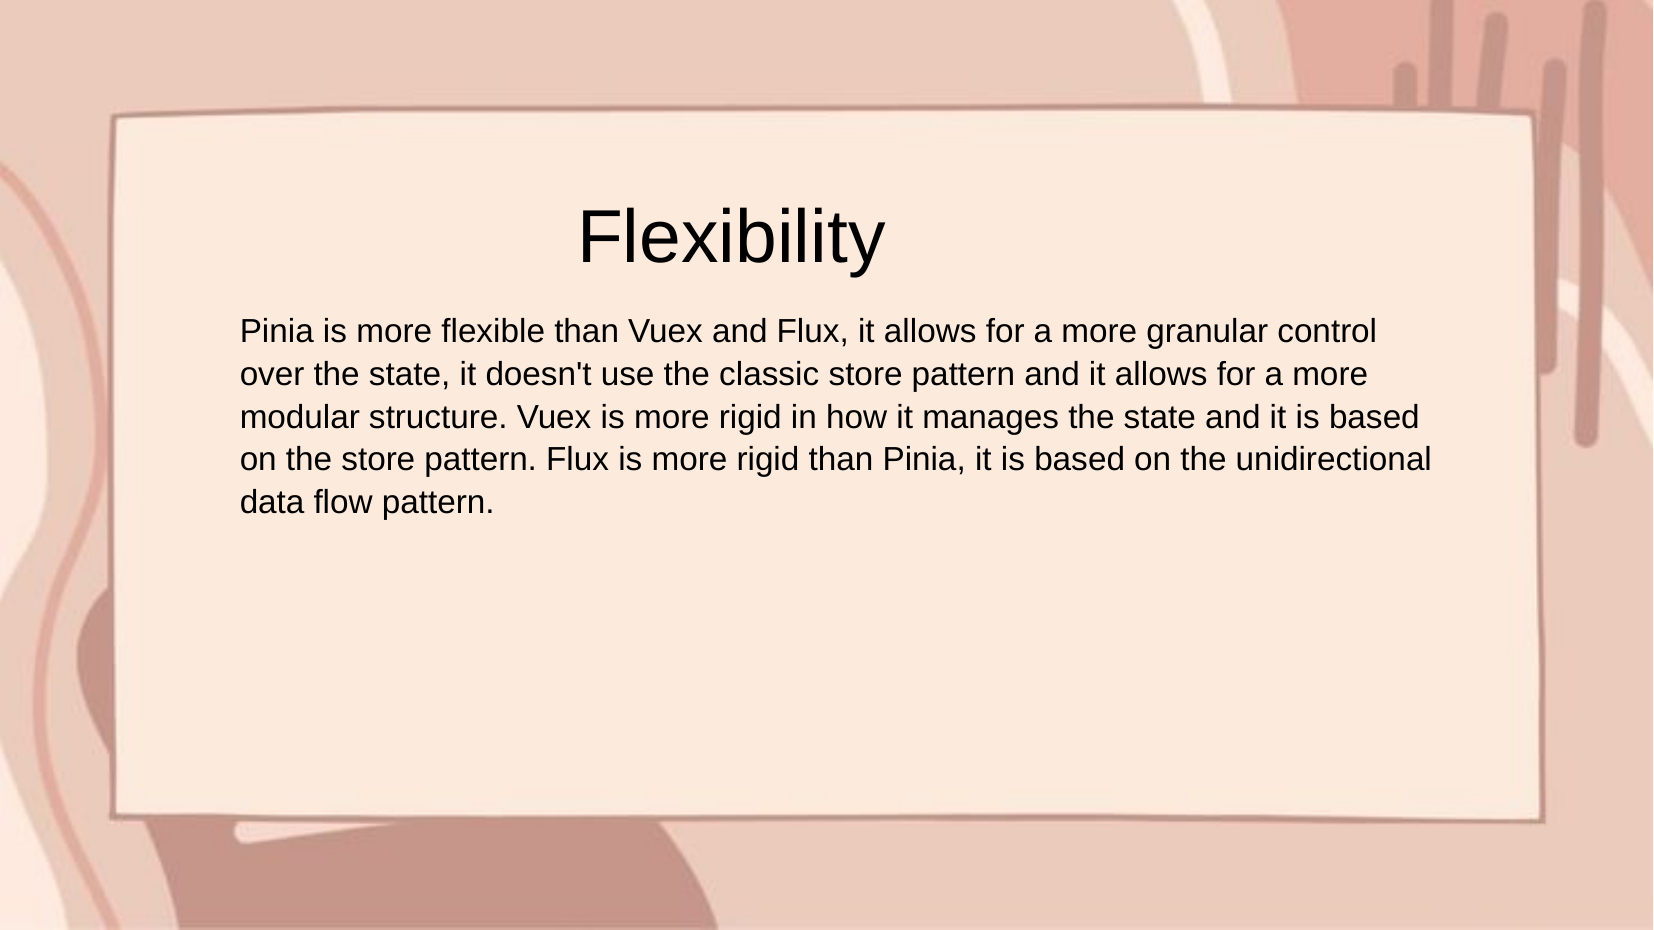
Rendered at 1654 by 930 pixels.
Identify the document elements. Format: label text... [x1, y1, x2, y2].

picture [0, 0, 1654, 930]
text_box Pinia is more flexible than Vuex and Flux, it allows for a more granular control over the state, it doesn't use the classic store pattern and it allows for a more modular structure. Vuex is more rigid in how it manages the state and it is based on the store pattern. Flux is more rigid than Pinia, it is based on the unidirectional data flow pattern. [225, 300, 1463, 528]
text_box Flexibility [562, 187, 1163, 287]
